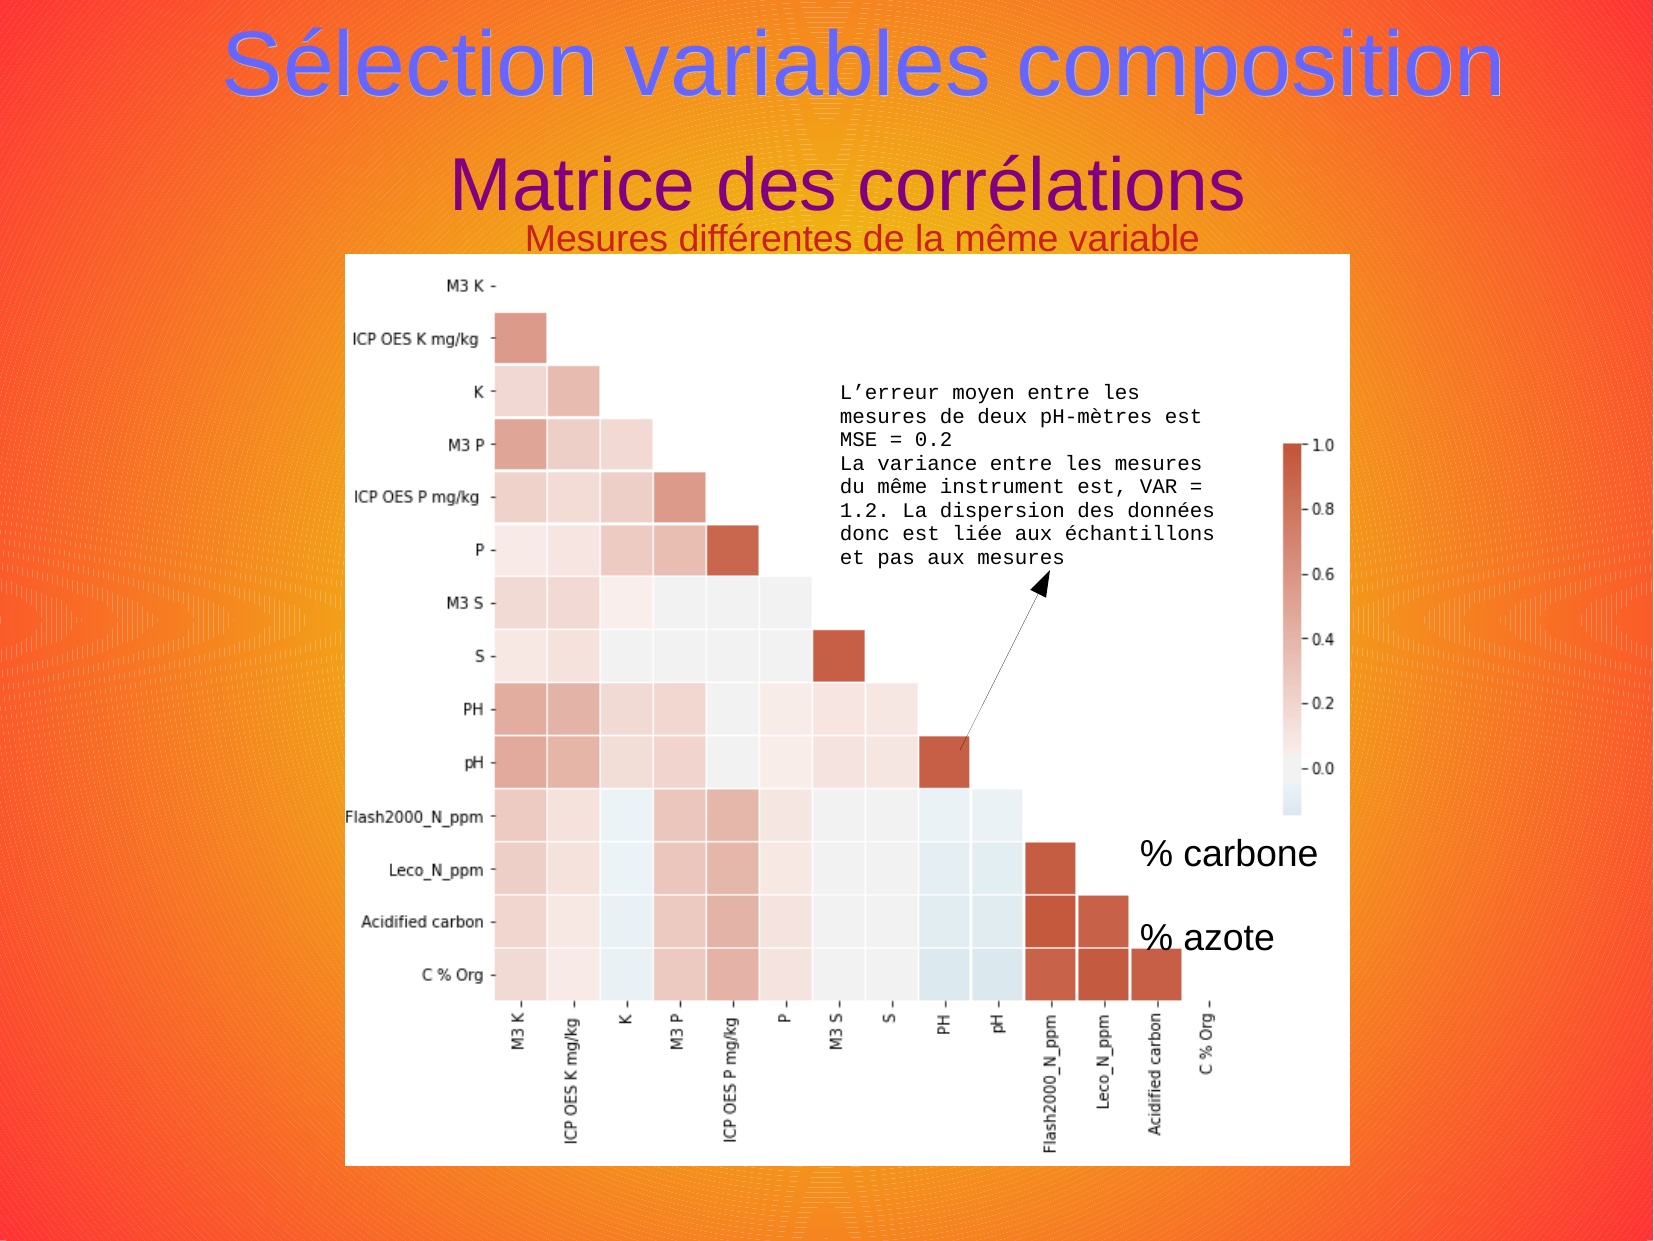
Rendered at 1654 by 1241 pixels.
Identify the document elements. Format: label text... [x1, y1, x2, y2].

text_box Mesures différentes de la même variable [510, 210, 1276, 254]
text_box Matrice des corrélations [435, 135, 1291, 254]
title Sélection variables composition [121, 12, 1609, 115]
text_box L’erreur moyen entre les mesures de deux pH-mètres est MSE = 0.2 La variance entre les mesures du même instrument est, VAR = 1.2. La dispersion des données donc est liée aux échantillons et pas aux mesures [825, 375, 1231, 578]
text_box % carbone % azote [1125, 825, 1354, 976]
picture [345, 254, 1350, 1166]
